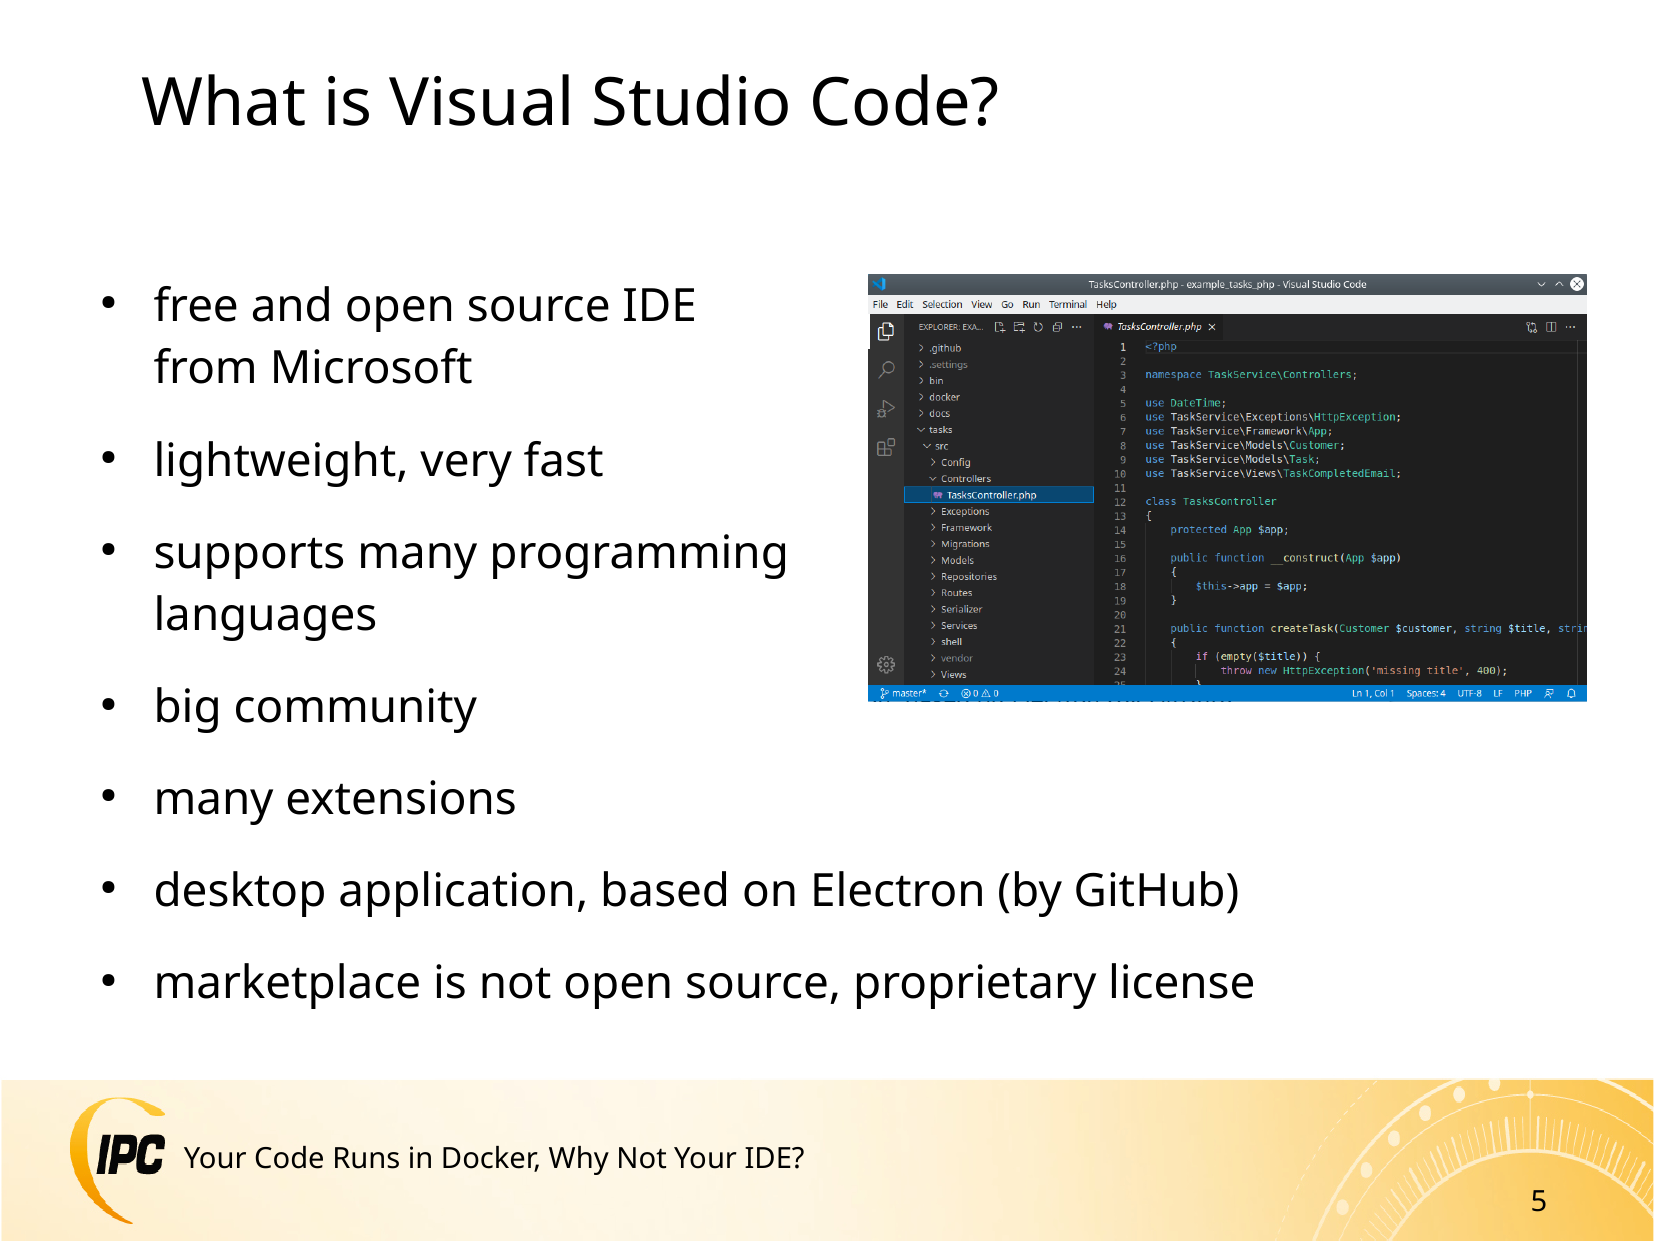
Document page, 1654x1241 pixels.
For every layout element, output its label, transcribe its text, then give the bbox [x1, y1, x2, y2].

picture [0, 0, 1654, 1241]
list free and open source IDE from Microsoft lightweight, very fast supports many programming languages big community many extensions desktop application, based on Electron (by GitHub) marketplace is not open source, proprietary license [82, 272, 1571, 979]
title What is Visual Studio Code? [82, 3, 1571, 196]
